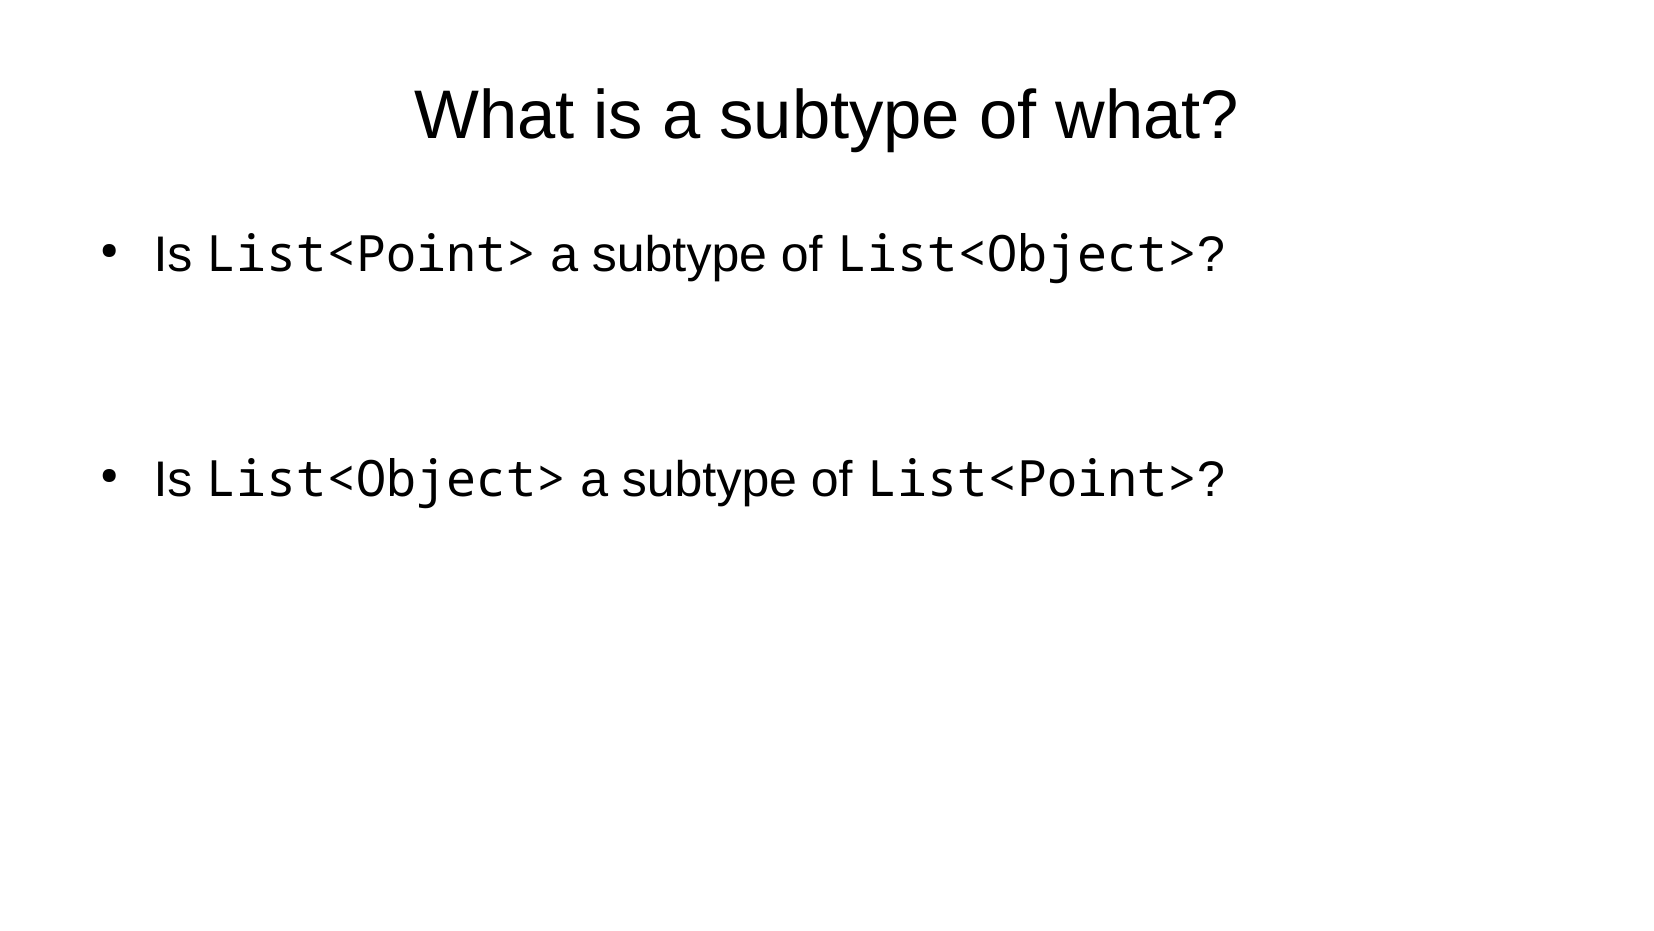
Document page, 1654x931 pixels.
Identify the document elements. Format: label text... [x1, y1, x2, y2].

title What is a subtype of what? [82, 37, 1571, 193]
list Is List<Point> a subtype of List<Object>? Is List<Object> a subtype of List<Point>? [82, 217, 1571, 871]
